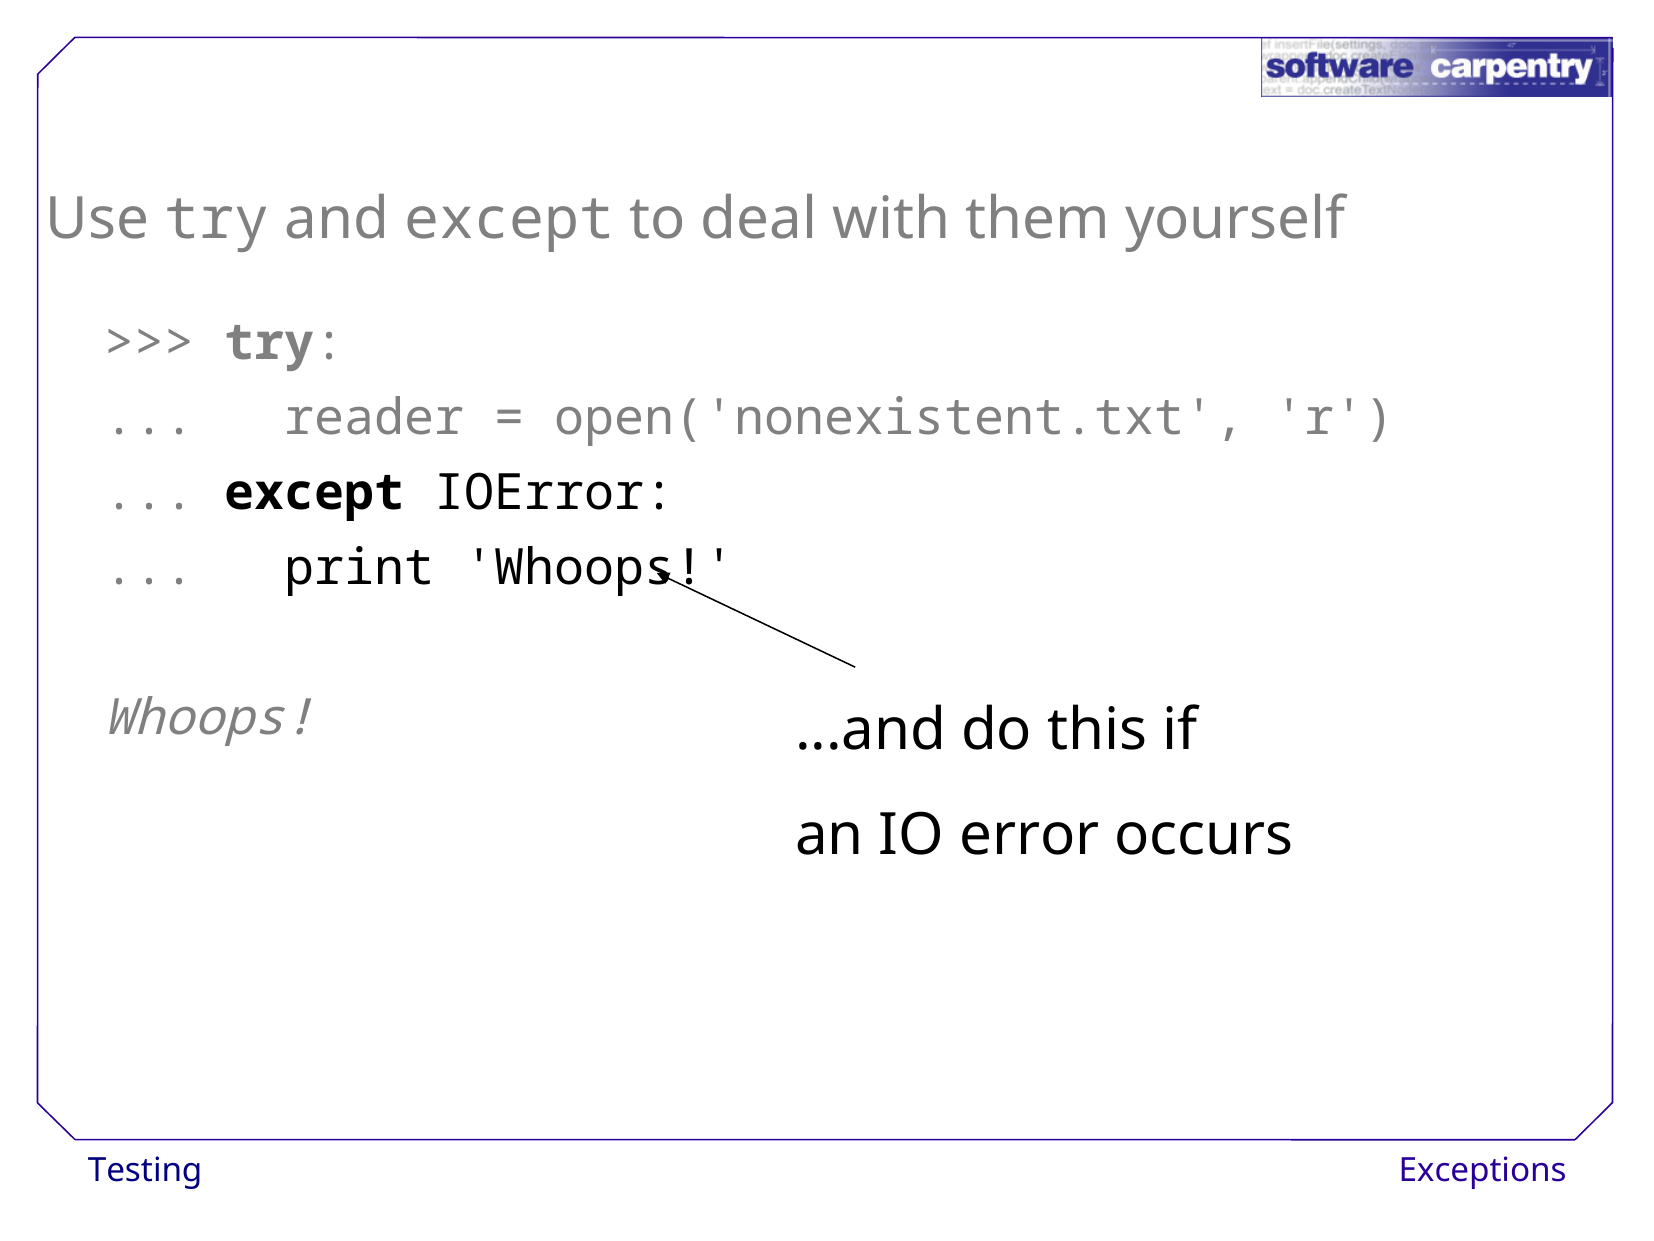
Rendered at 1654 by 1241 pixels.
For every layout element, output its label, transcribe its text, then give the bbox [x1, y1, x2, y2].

picture [1261, 39, 1613, 97]
text_box ...and do this if an IO error occurs [780, 648, 1459, 874]
text_box Use try and except to deal with them yourself [31, 138, 1511, 259]
text_box >>> try: ... reader = open('nonexistent.txt', 'r') ... except IOError: ... print 'Whoops!' Whoops! [89, 287, 1512, 1037]
